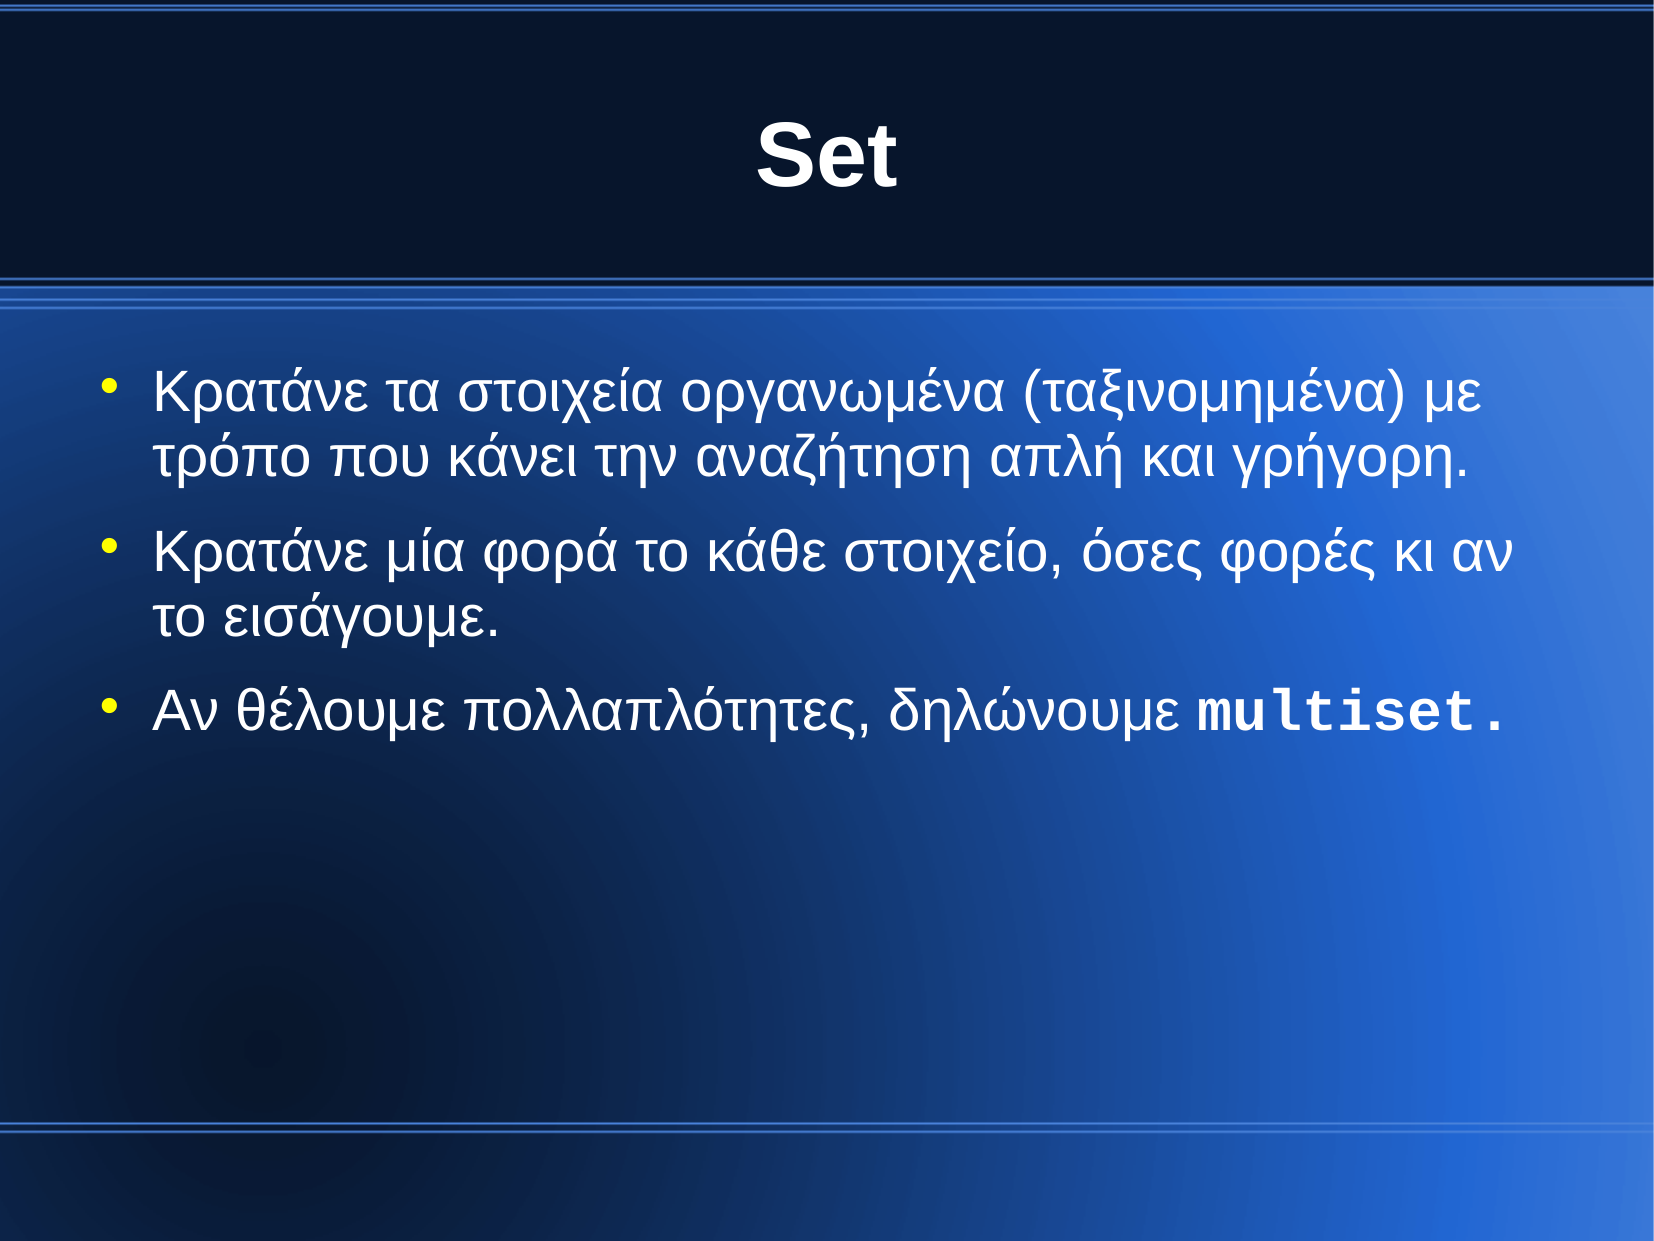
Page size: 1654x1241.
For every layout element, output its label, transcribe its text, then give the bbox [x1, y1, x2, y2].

list Κρατάνε τα στοιχεία οργανωμένα (ταξινομημένα) με τρόπο που κάνει την αναζήτηση απλή και γρήγορη. Κρατάνε μία φορά το κάθε στοιχείο, όσες φορές κι αν το εισάγουμε. Αν θέλουμε πολλαπλότητες, δηλώνουμε multiset. [82, 355, 1571, 1174]
title Set [82, 49, 1571, 257]
picture [0, 0, 1654, 1241]
